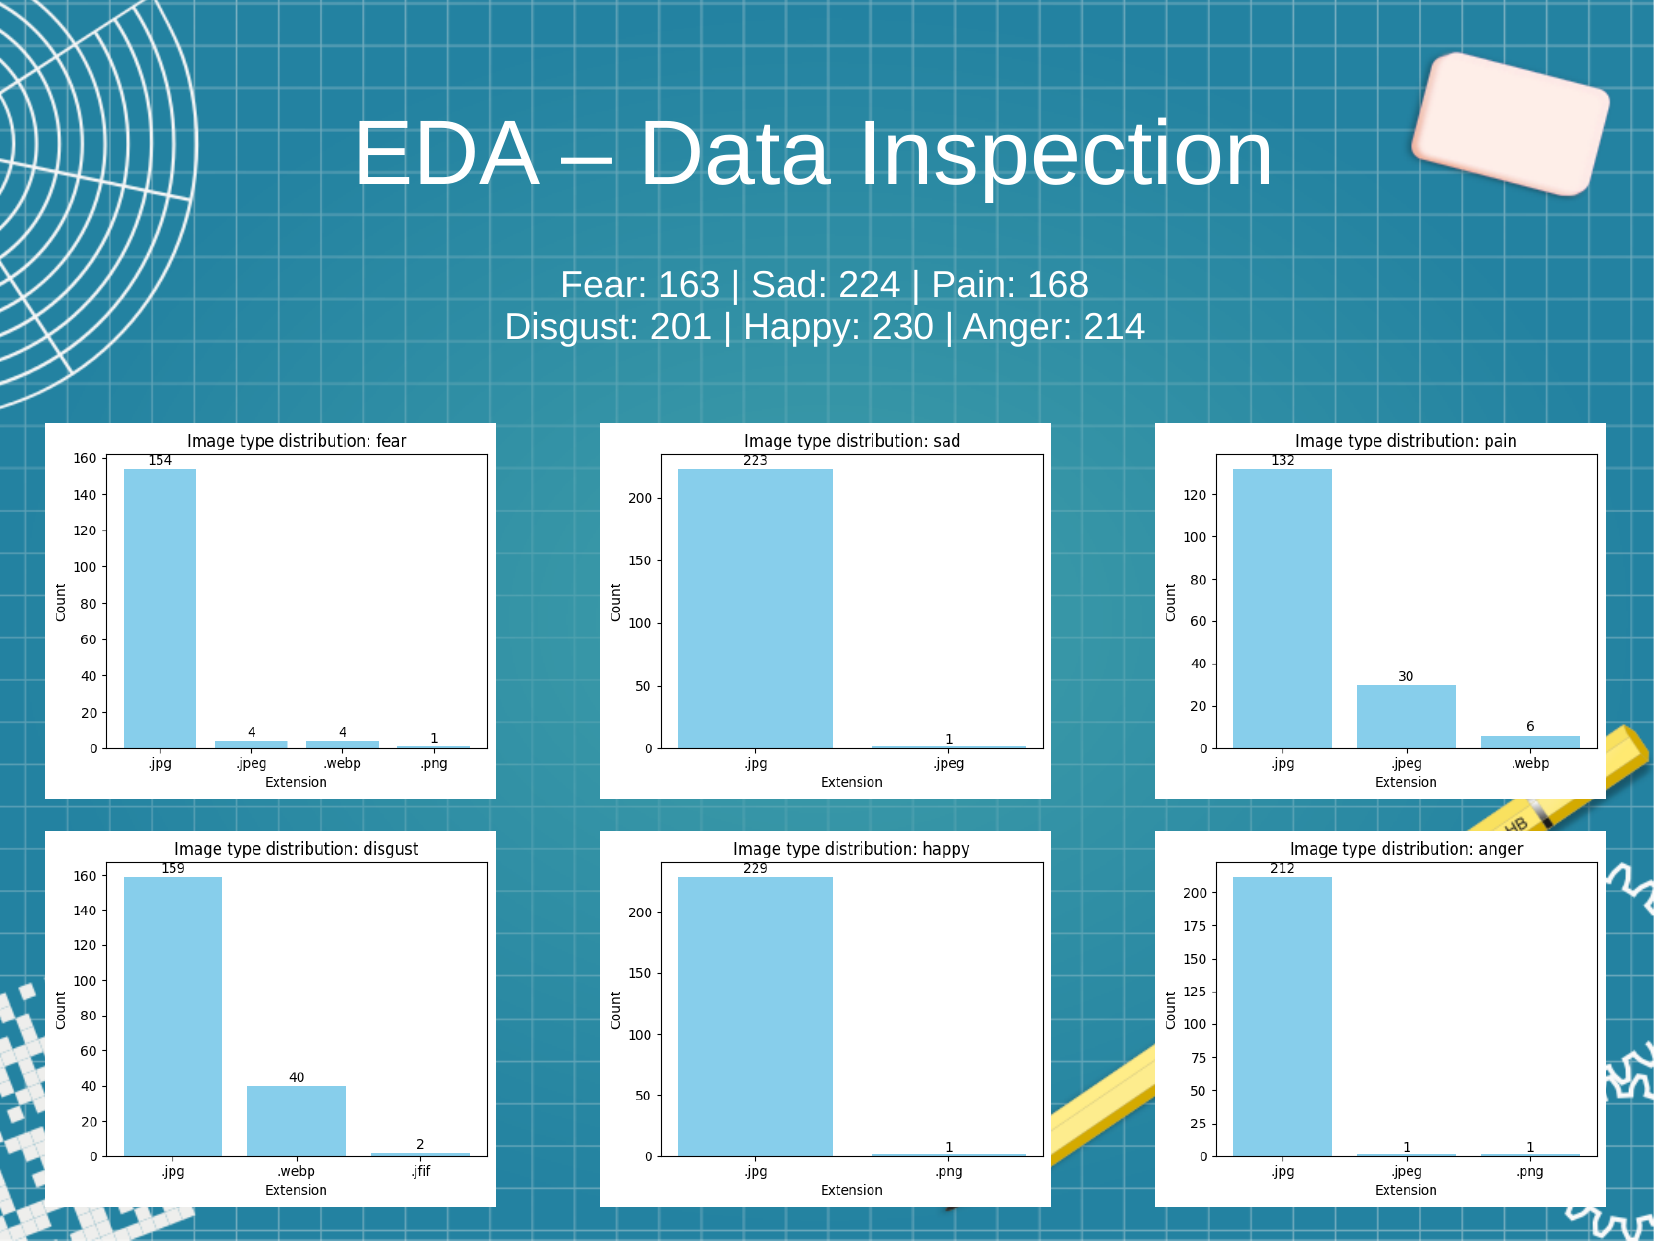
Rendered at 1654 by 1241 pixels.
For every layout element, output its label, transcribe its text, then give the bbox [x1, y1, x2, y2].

title EDA – Data Inspection [82, 49, 1571, 257]
picture [0, 0, 1654, 1241]
text_box Fear: 163 | Sad: 224 | Pain: 168 Disgust: 201 | Happy: 230 | Anger: 214 [465, 256, 1186, 391]
